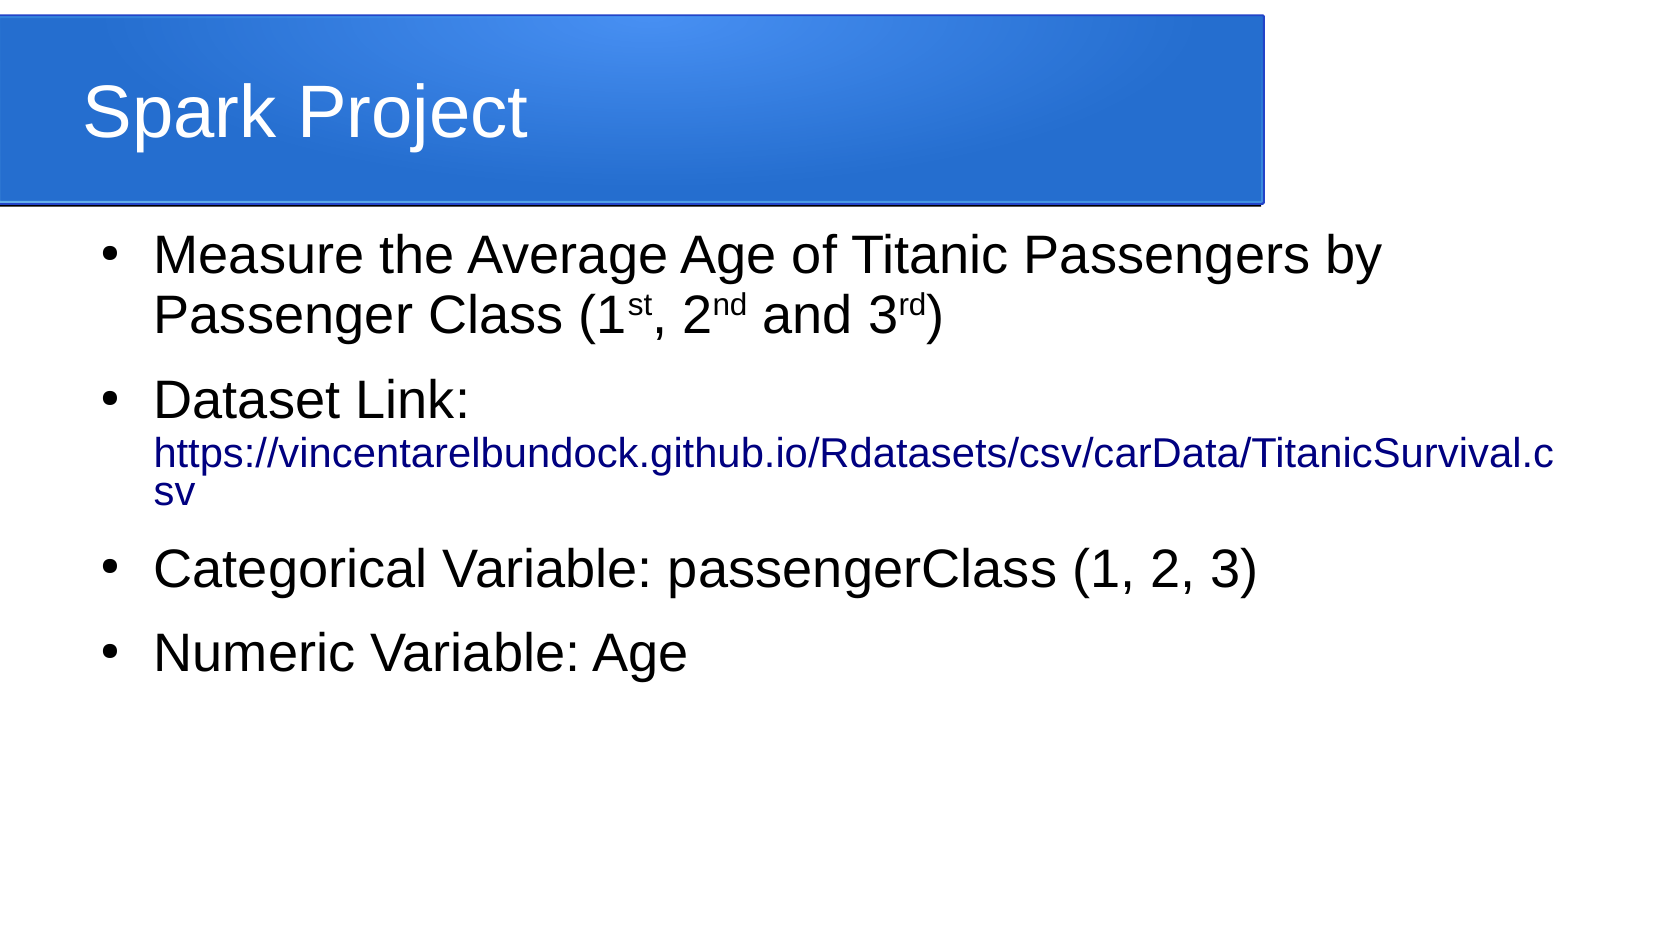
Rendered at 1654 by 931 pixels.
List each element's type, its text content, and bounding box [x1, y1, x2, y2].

list Measure the Average Age of Titanic Passengers by Passenger Class (1st, 2nd and 3rd) Dataset Link: https://vincentarelbundock.github.io/Rdatasets/csv/carData/TitanicSurvival.csv Categorical Variable: passengerClass (1, 2, 3) Numeric Variable: Age [82, 224, 1571, 764]
title Spark Project [82, 35, 1235, 189]
